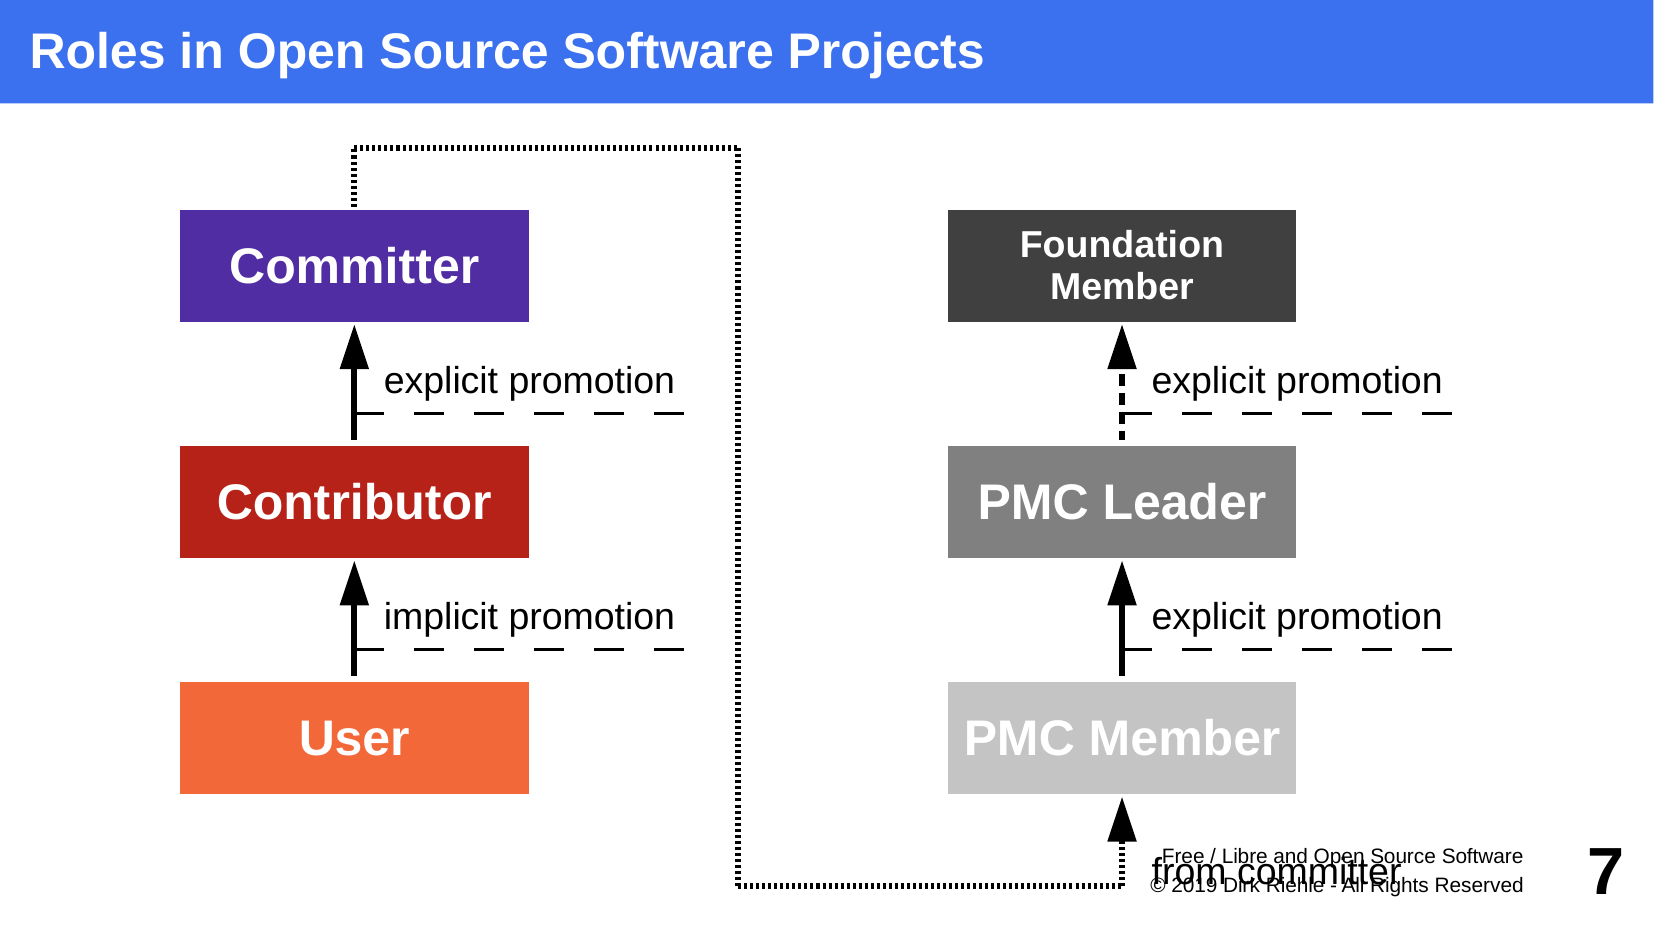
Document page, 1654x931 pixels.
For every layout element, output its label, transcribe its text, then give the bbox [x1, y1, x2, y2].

text_box Contributor [177, 442, 532, 562]
title Roles in Open Source Software Projects [0, 0, 1654, 104]
text_box implicit promotion [354, 561, 709, 650]
text_box explicit promotion [354, 324, 709, 414]
text_box from committer [1122, 826, 1477, 916]
text_box PMC Member [944, 679, 1300, 798]
text_box PMC Leader [944, 442, 1300, 562]
text_box explicit promotion [1122, 324, 1477, 414]
text_box explicit promotion [1122, 561, 1477, 650]
text_box Foundation Member [944, 206, 1300, 325]
text_box User [177, 679, 532, 798]
text_box Committer [177, 206, 532, 325]
